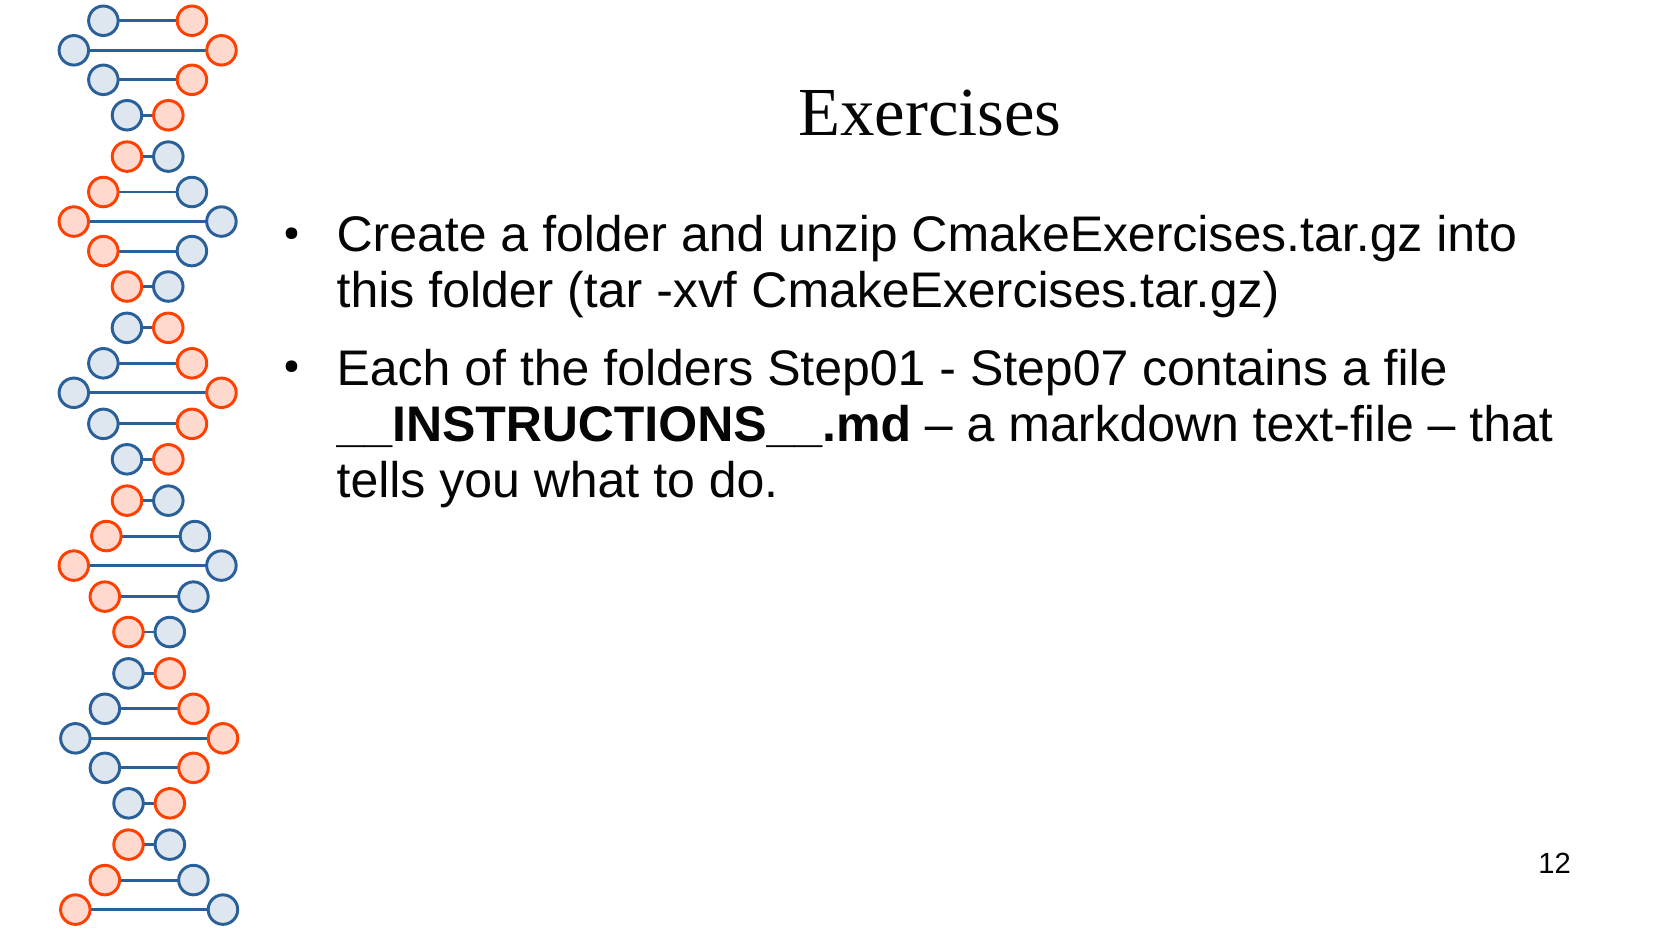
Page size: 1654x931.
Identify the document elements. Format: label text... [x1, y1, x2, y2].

list Create a folder and unzip CmakeExercises.tar.gz into this folder (tar -xvf CmakeExercises.tar.gz) Each of the folders Step01 - Step07 contains a file __INSTRUCTIONS__.md – a markdown text-file – that tells you what to do. [265, 206, 1595, 747]
title Exercises [265, 35, 1595, 189]
